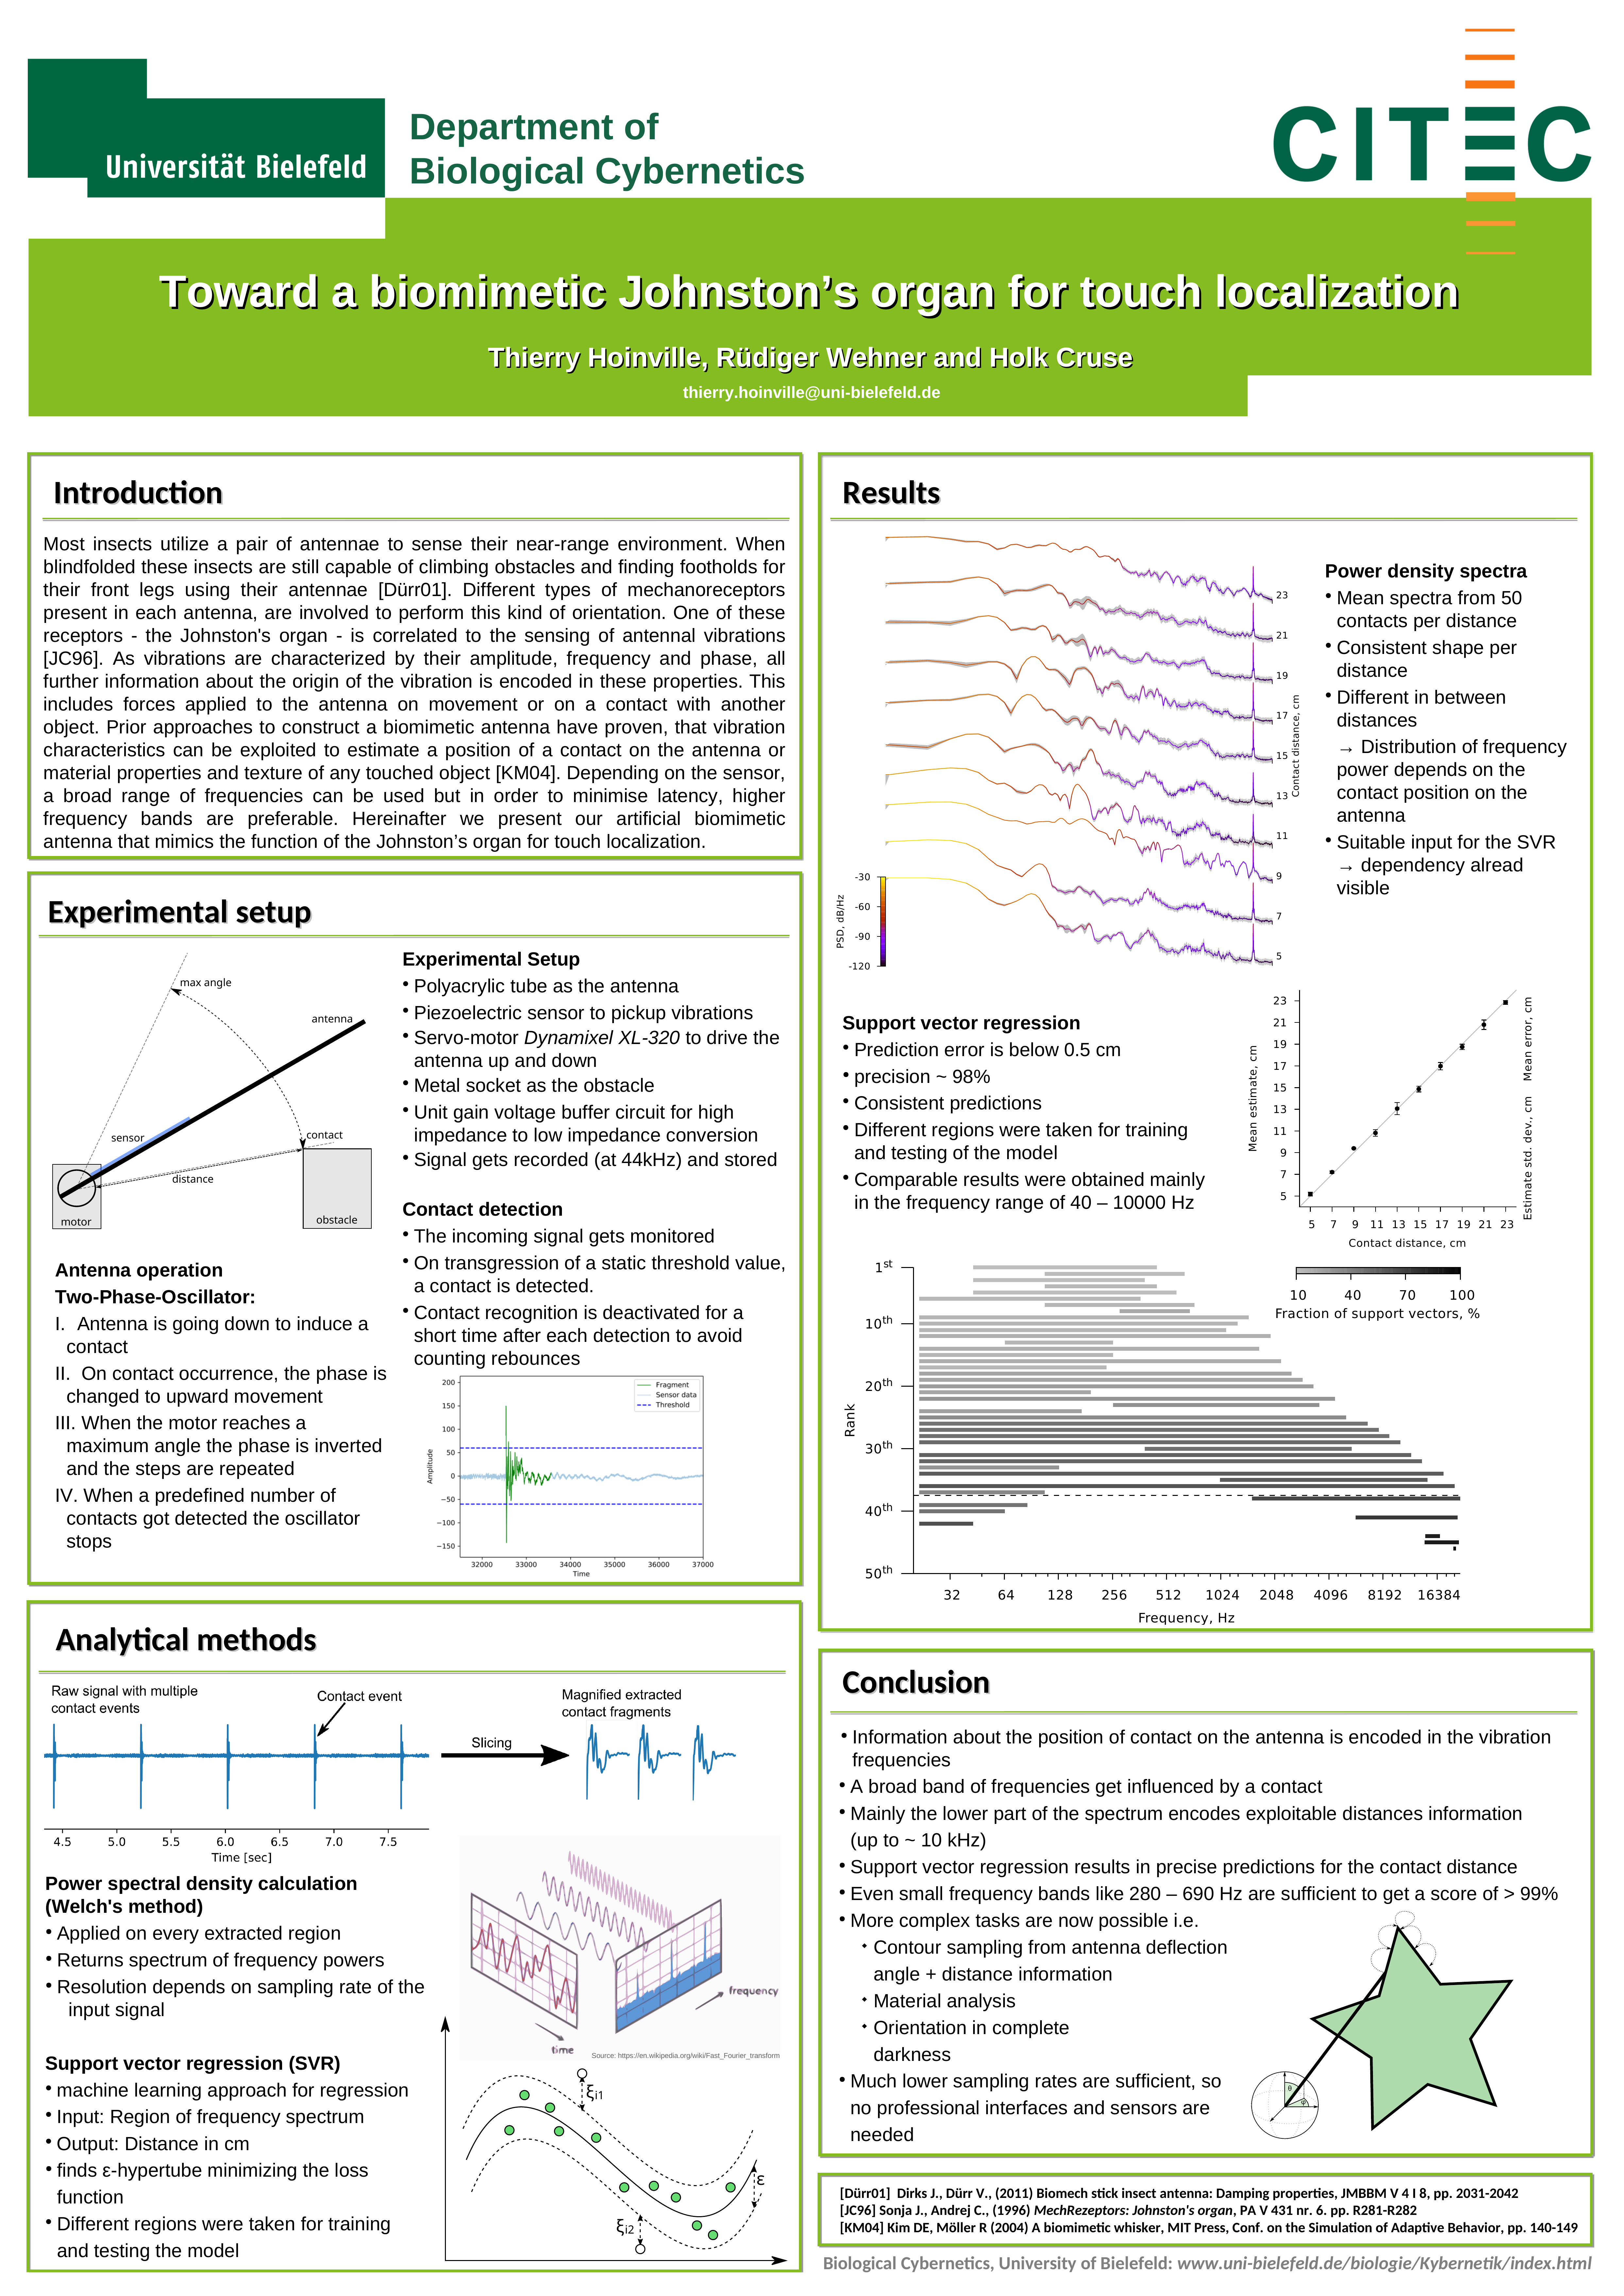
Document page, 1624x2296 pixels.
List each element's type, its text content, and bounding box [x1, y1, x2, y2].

picture [44, 1686, 792, 2270]
picture [28, 58, 385, 197]
text_box Source: https://en.wikipedia.org/wiki/Fast_Fourier_transform [587, 2048, 811, 2064]
text_box Support vector regression Prediction error is below 0.5 cm precision ~ 98% Consistent predictions Different regions were taken for training and testing of the model Comparable results were obtained mainly in the frequency range of 40 – 10000 Hz [837, 1008, 1228, 1240]
text_box Experimental Setup Polyacrylic tube as the antenna Piezoelectric sensor to pickup vibrations Servo-motor Dynamixel XL-320 to drive the antenna up and down Metal socket as the obstacle Unit gain voltage buffer circuit for high impedance to low impedance conversion Signal gets recorded (at 44kHz) and stored Contact detection The incoming signal gets monitored On transgression of a static threshold value, a contact is detected. Contact recognition is deactivated for a short time after each detection to avoid counting rebounces [398, 944, 795, 1406]
text_box Most insects utilize a pair of antennae to sense their near-range environment. When blindfolded these insects are still capable of climbing obstacles and finding footholds for their front legs using their antennae [Dürr01]. Different types of mechanoreceptors present in each antenna, are involved to perform this kind of orientation. One of these receptors - the Johnston's organ - is correlated to the sensing of antennal vibrations [JC96]. As vibrations are characterized by their amplitude, frequency and phase, all further information about the origin of the vibration is encoded in these properties. This includes forces applied to the antenna on movement or on a contact with another object. Prior approaches to construct a biomimetic antenna have proven, that vibration characteristics can be exploited to estimate a position of a contact on the antenna or material properties and texture of any touched object [KM04]. Depending on the sensor, a broad range of frequencies can be used but in order to minimise latency, higher frequency bands are preferable. Hereinafter we present our artificial biomimetic antenna that mimics the function of the Johnston’s organ for touch localization. [39, 529, 792, 861]
text_box Biological Cybernetics, University of Bielefeld: www.uni-bielefeld.de/biologie/Kybernetik/index.html [818, 2248, 1624, 2276]
text_box Results [838, 468, 946, 513]
text_box Thierry Hoinville, Rüdiger Wehner and Holk Cruse [483, 337, 1139, 375]
picture [421, 1406, 734, 1582]
text_box Analytical methods [51, 1615, 322, 1660]
text_box Toward a biomimetic Johnston’s organ for touch localization [43, 259, 1577, 322]
text_box Conclusion [837, 1658, 996, 1702]
picture [832, 531, 1539, 1632]
text_box Antenna operation Two-Phase-Oscillator: Antenna is going down to induce a contact On contact occurrence, the phase is changed to upward movement When the motor reaches a maximum angle the phase is inverted and the steps are repeated When a predefined number of contacts got detected the oscillator stops [50, 1255, 394, 1556]
text_box Introduction [48, 468, 228, 513]
picture [49, 950, 375, 1232]
picture [1250, 1911, 1514, 2140]
text_box thierry.hoinville@uni-bielefeld.de [678, 379, 946, 404]
text_box Graduate School Research Retreat 29th of November – 30th of November 2010 [1268, 11, 1615, 54]
text_box Power density spectra Mean spectra from 50 contacts per distance Consistent shape per distance Different in between distances → Distribution of frequency power depends on the contact position on the antenna Suitable input for the SVR → dependency alread visible [1320, 556, 1579, 962]
text_box [Dürr01] Dirks J., Dürr V., (2011) Biomech stick insect antenna: Damping properties, JMBBM V 4 I 8, pp. 2031-2042 [JC96] Sonja J., Andrej C., (1996) MechRezeptors: Johnston's organ, PA V 431 nr. 6. pp. R281-R282 [KM04] Kim DE, Möller R (2004) A biomimetic whisker, MIT Press, Conf. on the Simulation of Adaptive Behavior, pp. 140-149 [830, 2181, 1592, 2238]
text_box Information about the position of contact on the antenna is encoded in the vibration frequencies A broad band of frequencies get influenced by a contact Mainly the lower part of the spectrum encodes exploitable distances information (up to ~ 10 kHz) Support vector regression results in precise predictions for the contact distance Even small frequency bands like 280 – 690 Hz are sufficient to get a score of > 99% More complex tasks are now possible i.e. Contour sampling from antenna deflection angle + distance information Material analysis Orientation in complete darkness Much lower sampling rates are sufficient, so no professional interfaces and sensors are needed [834, 1722, 1579, 2070]
text_box Department of Biological Cybernetics [404, 100, 1061, 194]
text_box Power spectral density calculation (Welch's method) Applied on every extracted region Returns spectrum of frequency powers Resolution depends on sampling rate of the input signal Support vector regression (SVR) machine learning approach for regression Input: Region of frequency spectrum Output: Distance in cm finds ε-hypertube minimizing the loss function Different regions were taken for training and testing the model [40, 1815, 431, 2263]
text_box [28, 192, 1592, 417]
text_box Experimental setup [43, 887, 317, 932]
picture [1274, 54, 1593, 259]
